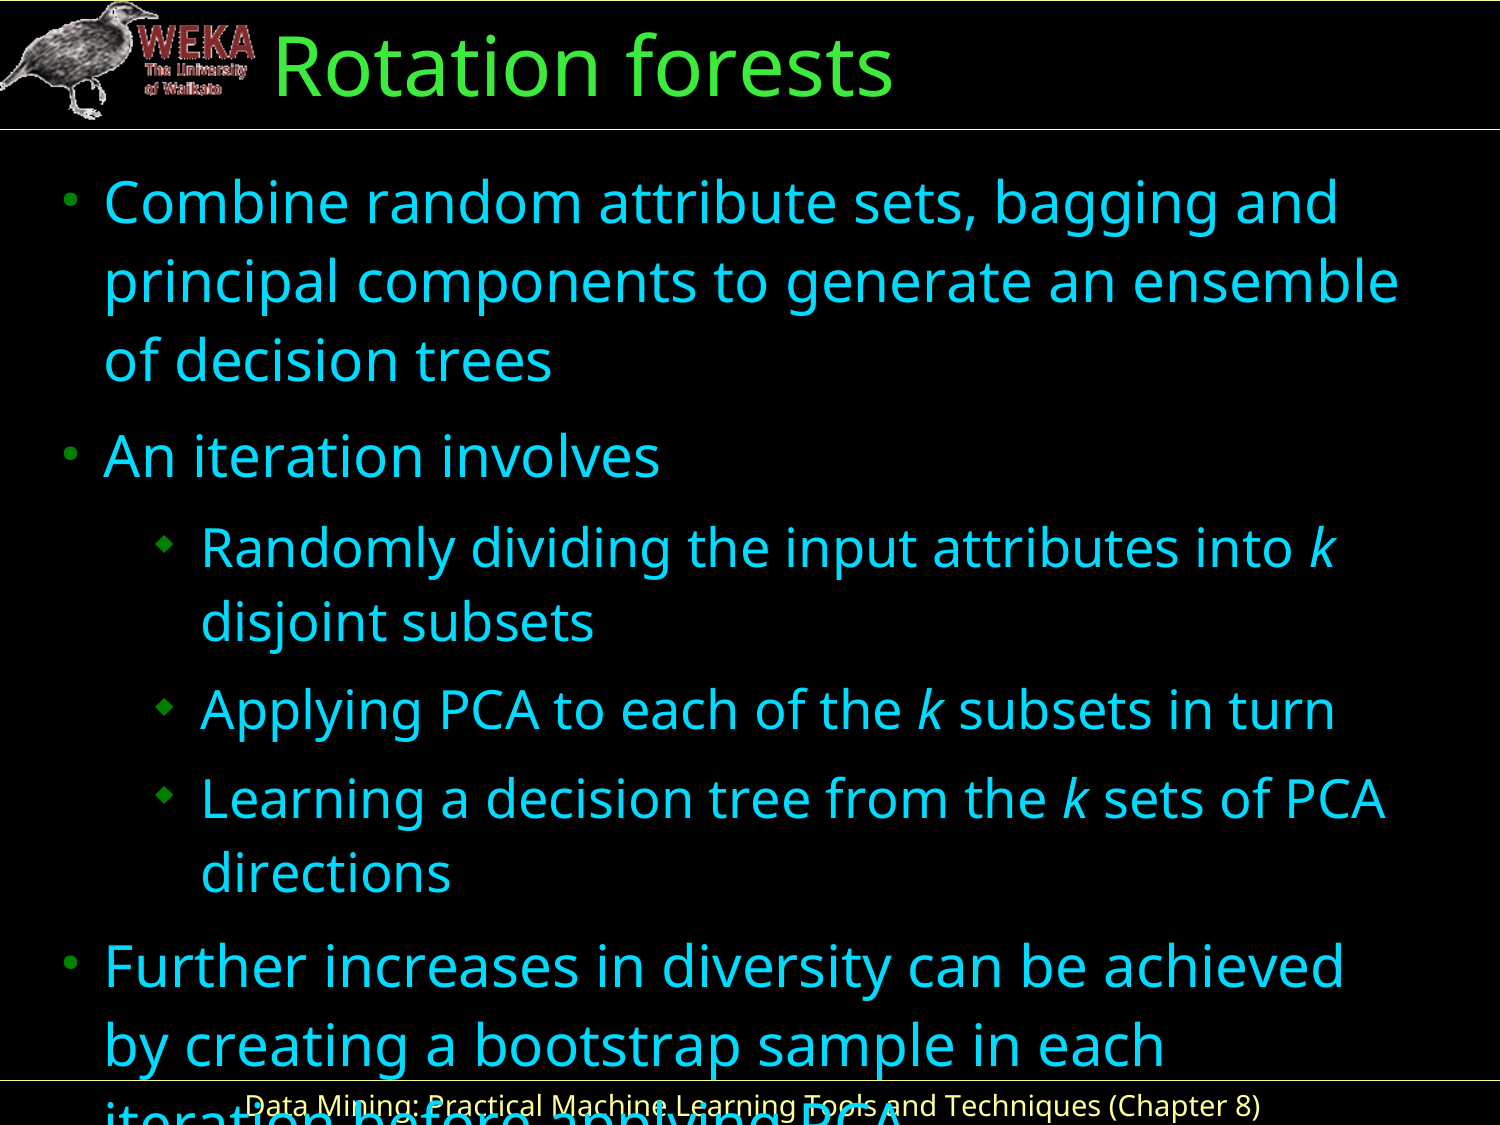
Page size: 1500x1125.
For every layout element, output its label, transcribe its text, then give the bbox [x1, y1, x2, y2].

picture [0, 1, 263, 129]
list Combine random attribute sets, bagging and principal components to generate an ensemble of decision trees An iteration involves Randomly dividing the input attributes into k disjoint subsets Applying PCA to each of the k subsets in turn Learning a decision tree from the k sets of PCA directions Further increases in diversity can be achieved by creating a bootstrap sample in each iteration before applying PCA [61, 161, 1412, 1077]
title Rotation forests [263, 0, 1500, 159]
